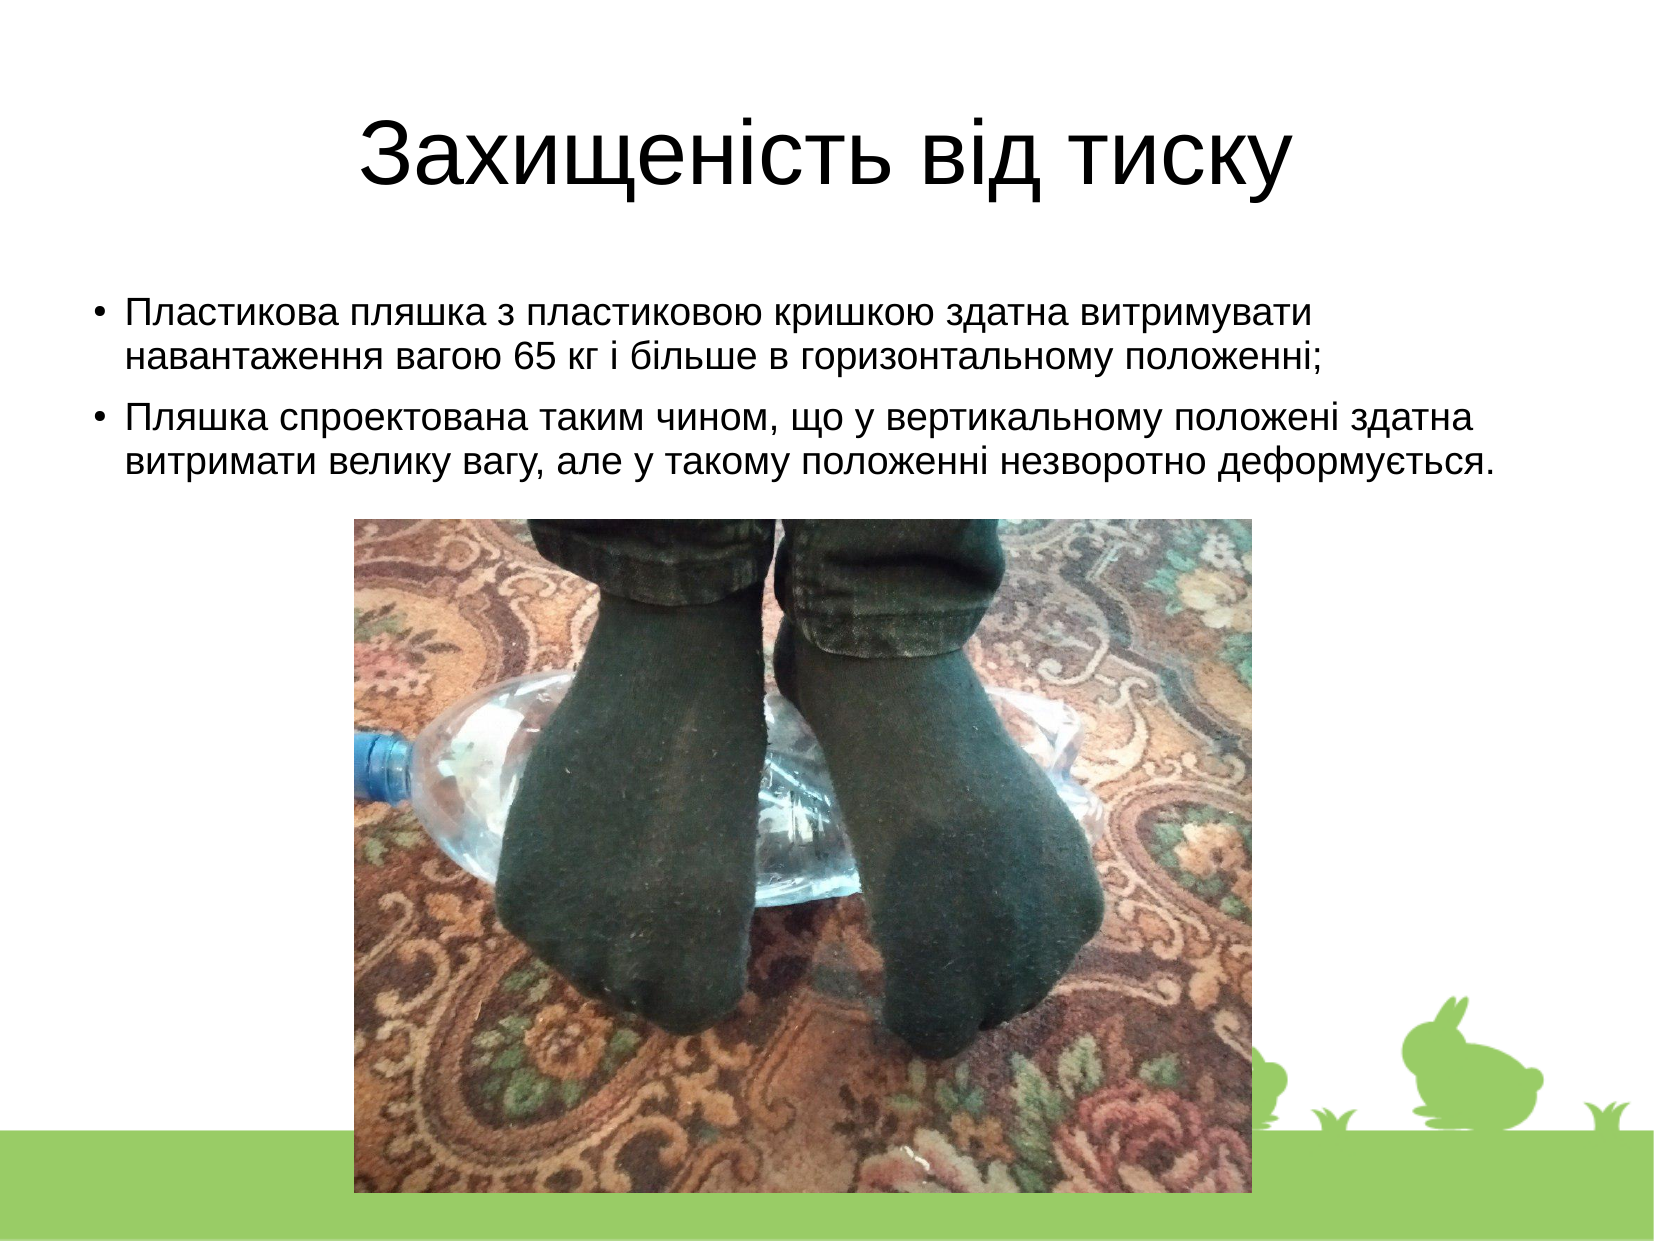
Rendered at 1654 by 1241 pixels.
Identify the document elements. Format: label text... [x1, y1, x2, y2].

list Пластикова пляшка з пластиковою кришкою здатна витримувати навантаження вагою 65 кг і більше в горизонтальному положенні; Пляшка спроектована таким чином, що у вертикальному положені здатна витримати велику вагу, але у такому положенні незворотно деформується. [82, 290, 1571, 485]
title Захищеність від тиску [82, 49, 1571, 257]
picture [0, 0, 1654, 1241]
